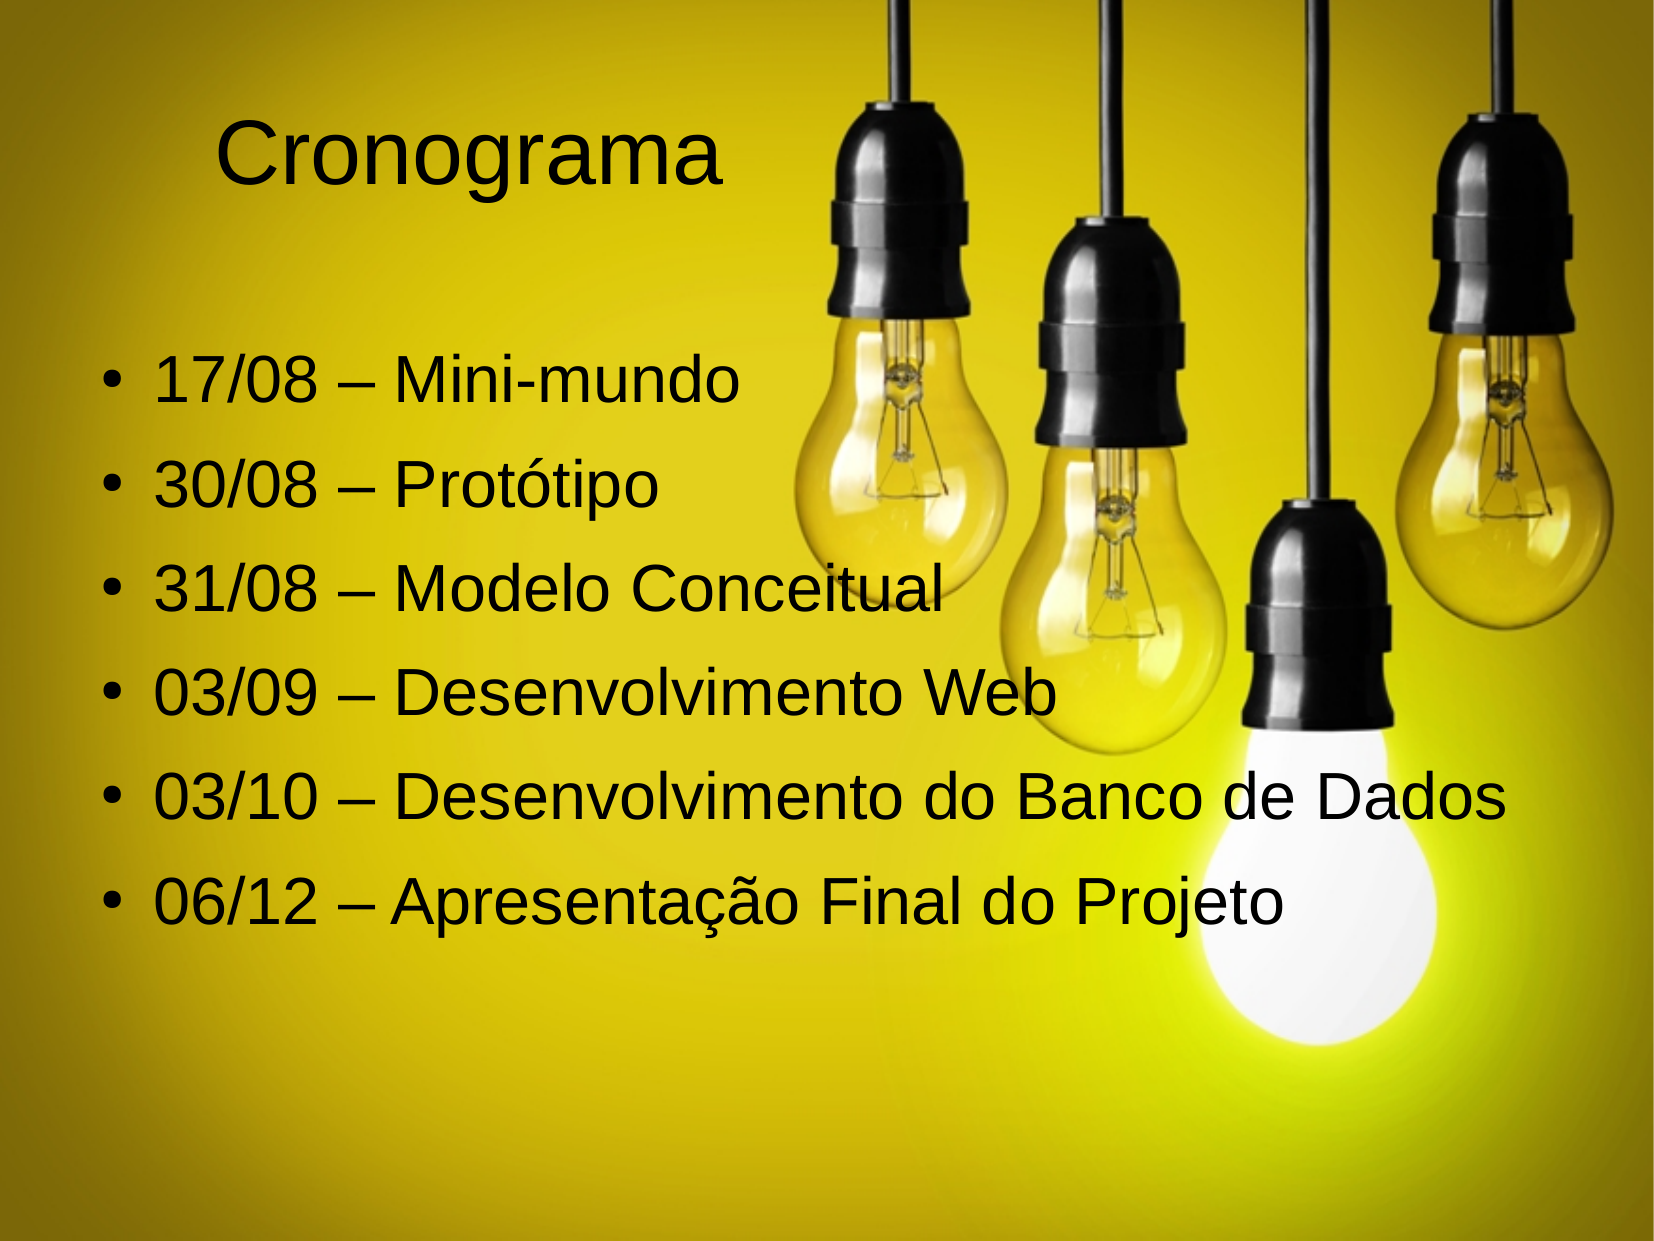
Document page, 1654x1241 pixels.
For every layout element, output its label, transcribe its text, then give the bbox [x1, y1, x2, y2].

list 17/08 – Mini-mundo 30/08 – Protótipo 31/08 – Modelo Conceitual 03/09 – Desenvolvimento Web 03/10 – Desenvolvimento do Banco de Dados 06/12 – Apresentação Final do Projeto [82, 342, 1571, 1062]
title Cronograma [82, 49, 863, 257]
picture [0, 0, 1654, 1241]
